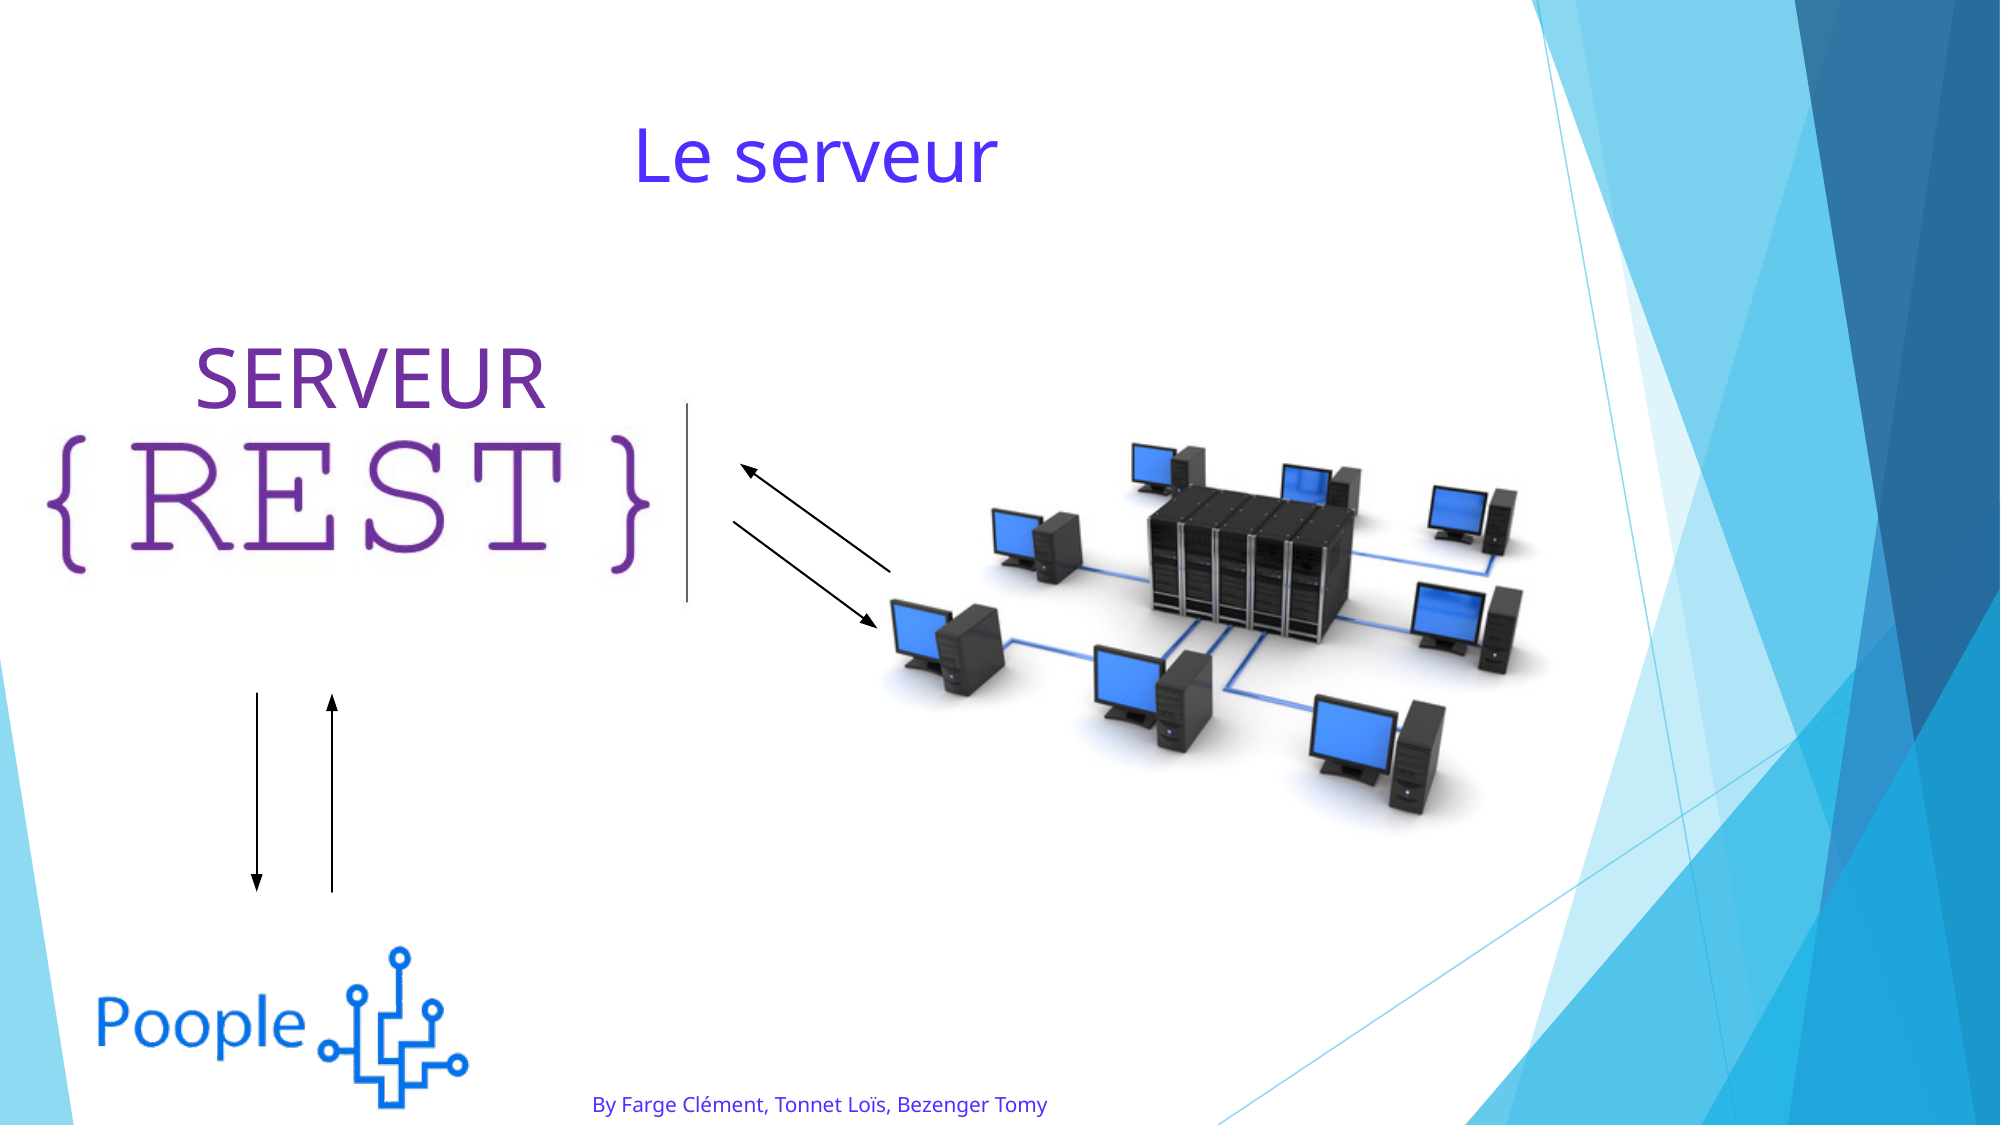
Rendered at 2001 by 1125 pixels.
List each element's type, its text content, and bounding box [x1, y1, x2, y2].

title Le serveur [111, 99, 1522, 317]
text_box SERVEUR [179, 317, 539, 434]
picture [86, 929, 472, 1125]
text_box By Farge Clément, Tonnet Loïs, Bezenger Tomy [577, 1085, 1063, 1125]
picture [28, 263, 712, 808]
picture [877, 416, 1584, 841]
